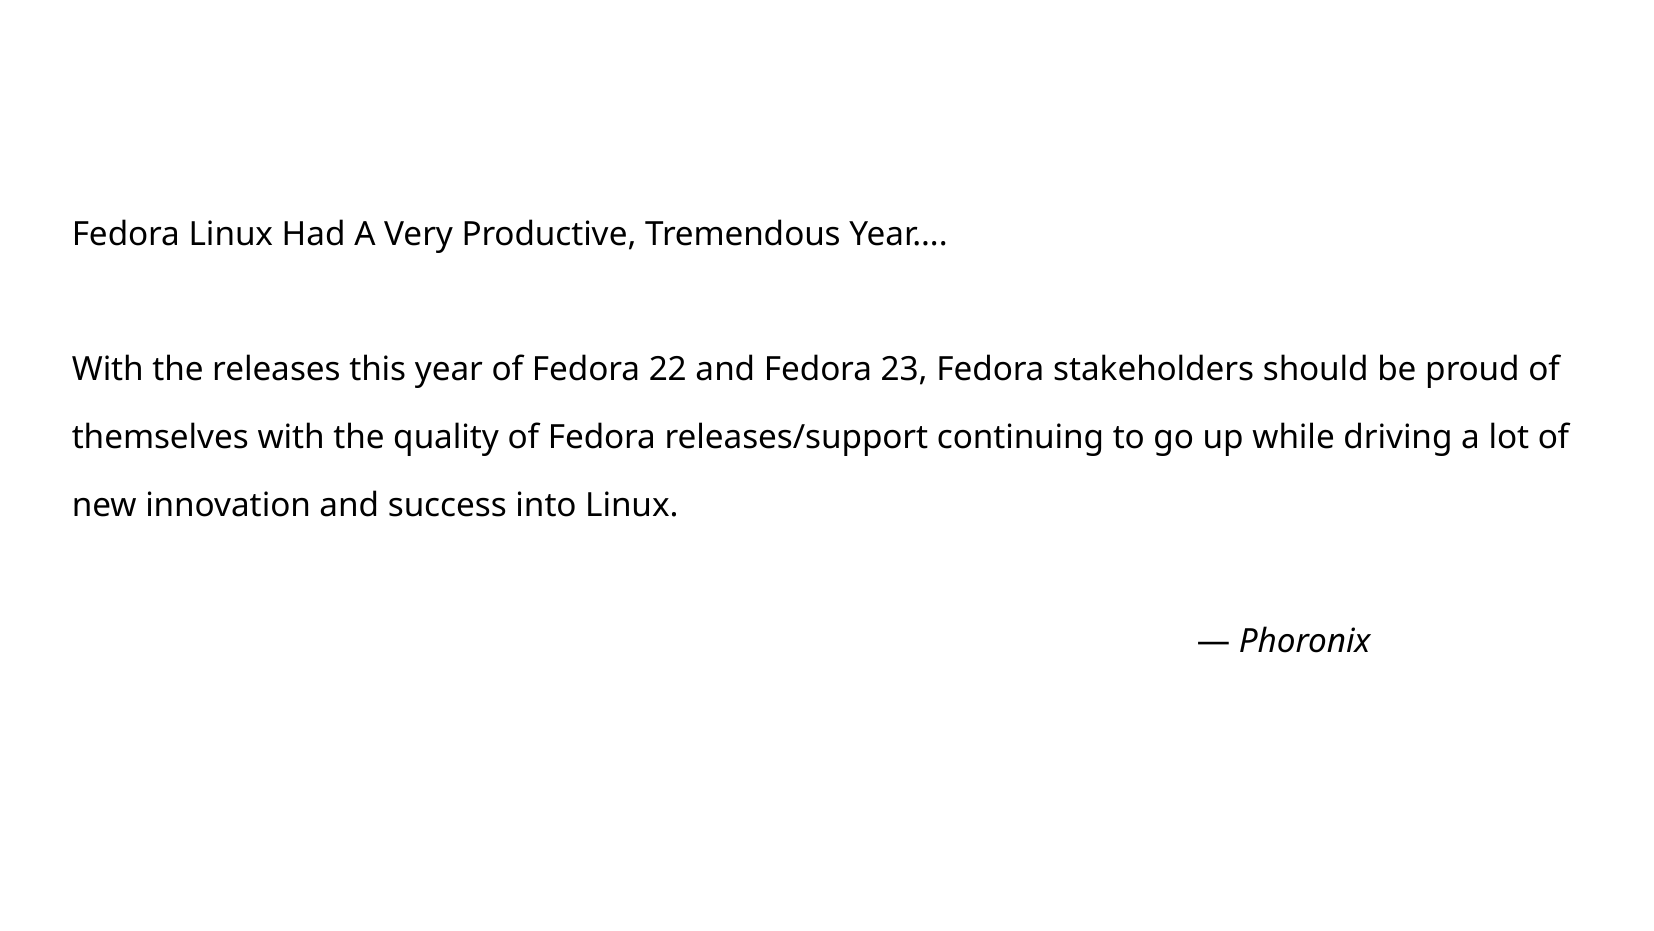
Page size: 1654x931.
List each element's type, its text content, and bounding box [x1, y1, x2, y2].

title Fedora Linux Had A Very Productive, Tremendous Year…. With the releases this year of Fedora 22 and Fedora 23, Fedora stakeholders should be proud of themselves with the quality of Fedora releases/support continuing to go up while driving a lot of new innovation and success into Linux. — Phoronix [71, 213, 1591, 637]
